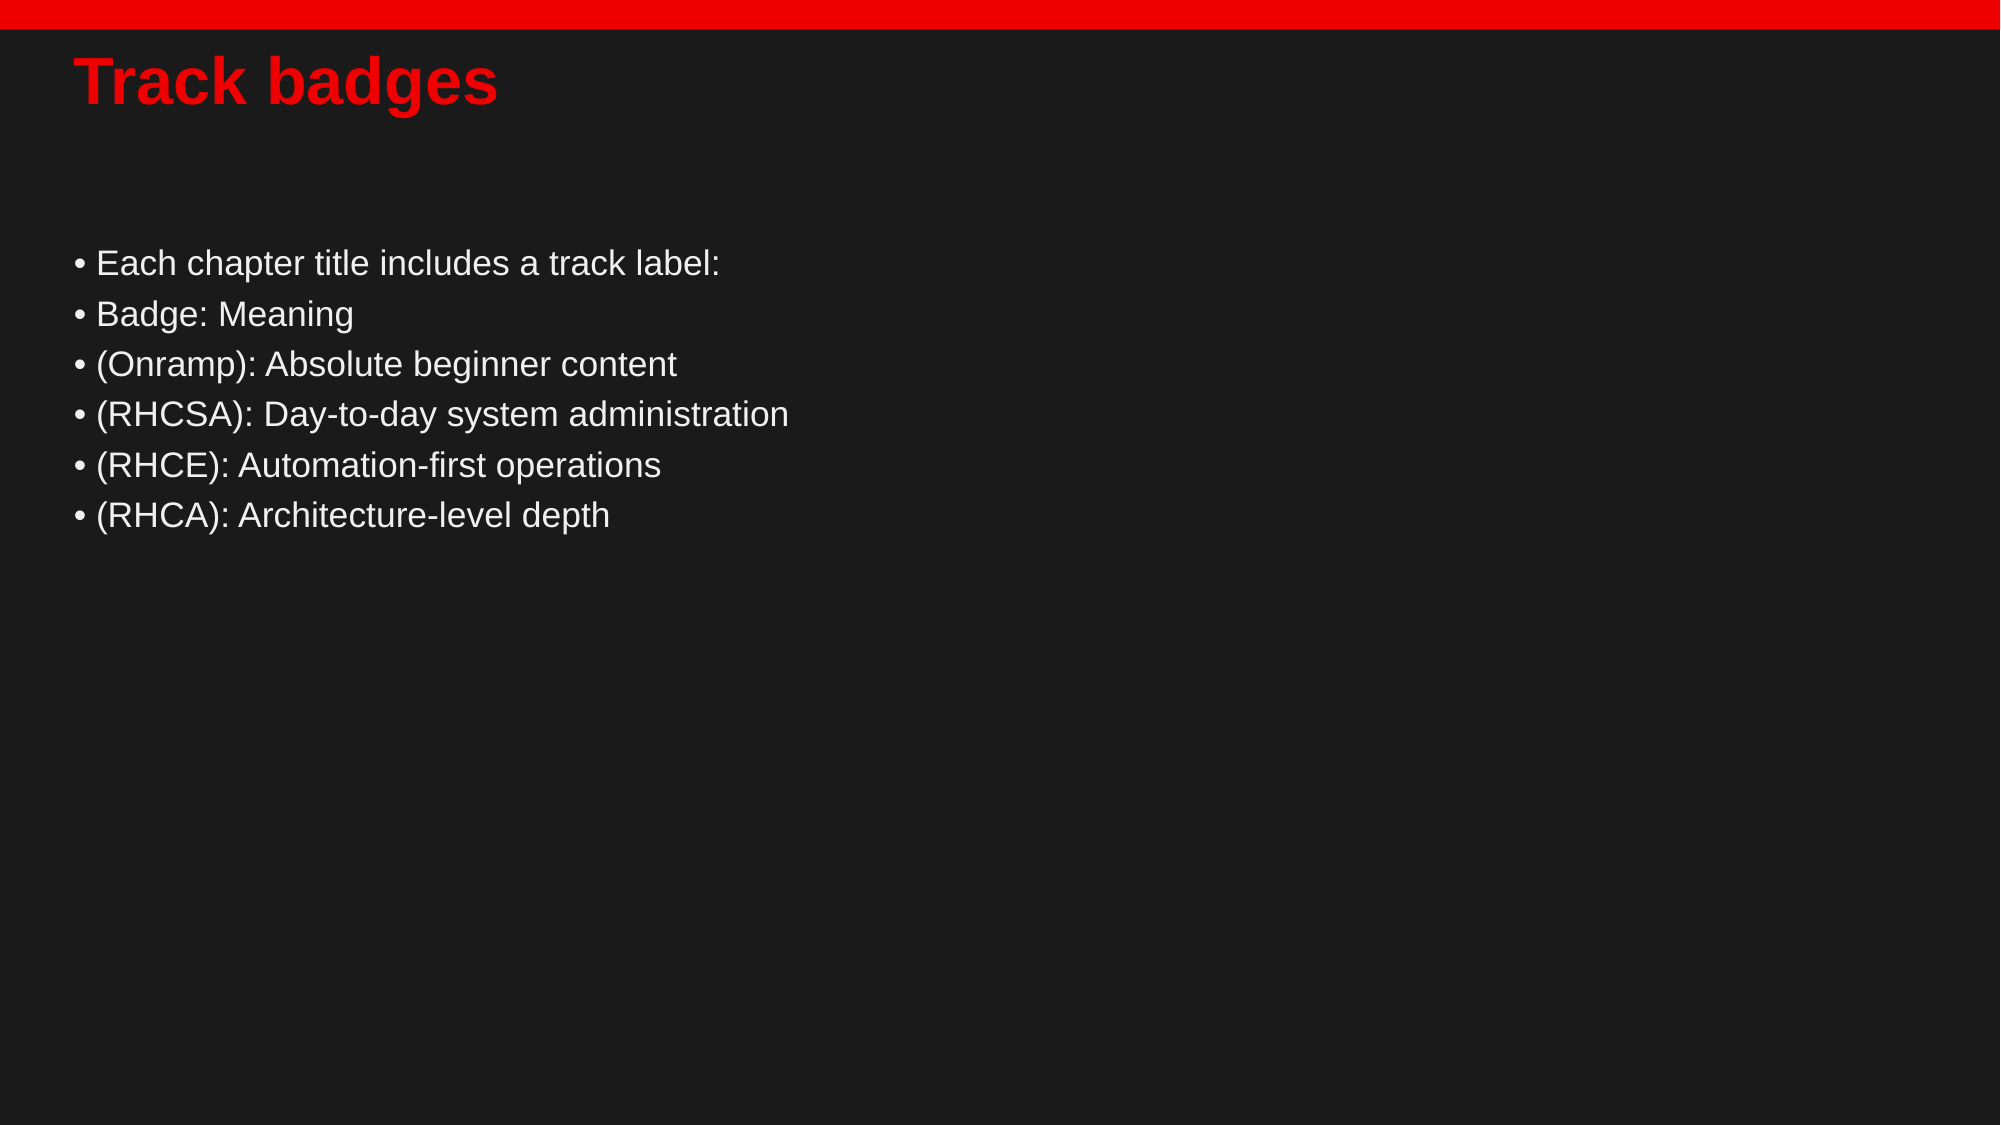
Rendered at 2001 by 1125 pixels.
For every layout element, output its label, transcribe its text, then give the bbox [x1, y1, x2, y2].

text_box [0, 0, 2001, 30]
text_box Track badges [59, 36, 1942, 208]
text_box • Each chapter title includes a track label: • Badge: Meaning • (Onramp): Absolute beginner content • (RHCSA): Day-to-day system administration • (RHCE): Automation-first operations • (RHCA): Architecture-level depth [59, 236, 1942, 1037]
